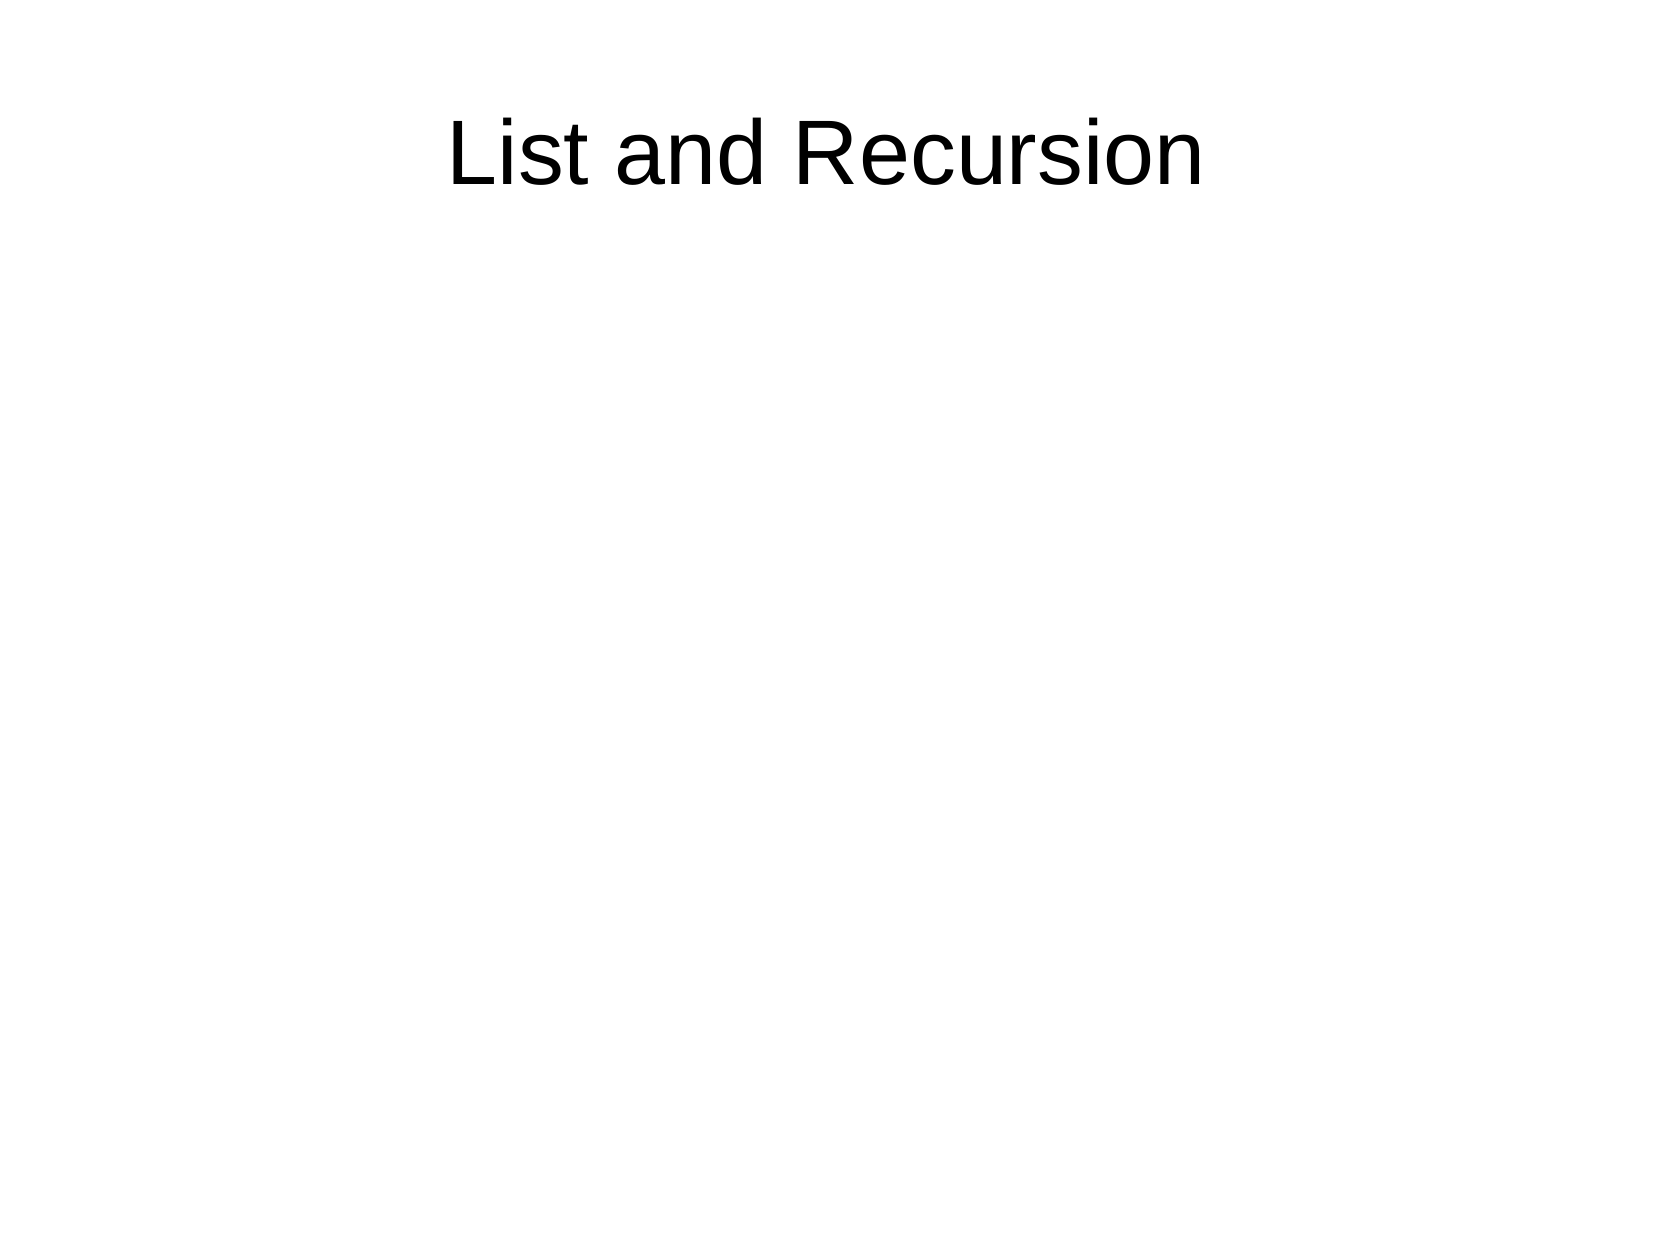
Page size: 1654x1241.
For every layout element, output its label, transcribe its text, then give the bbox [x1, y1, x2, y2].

title List and Recursion [82, 49, 1571, 257]
